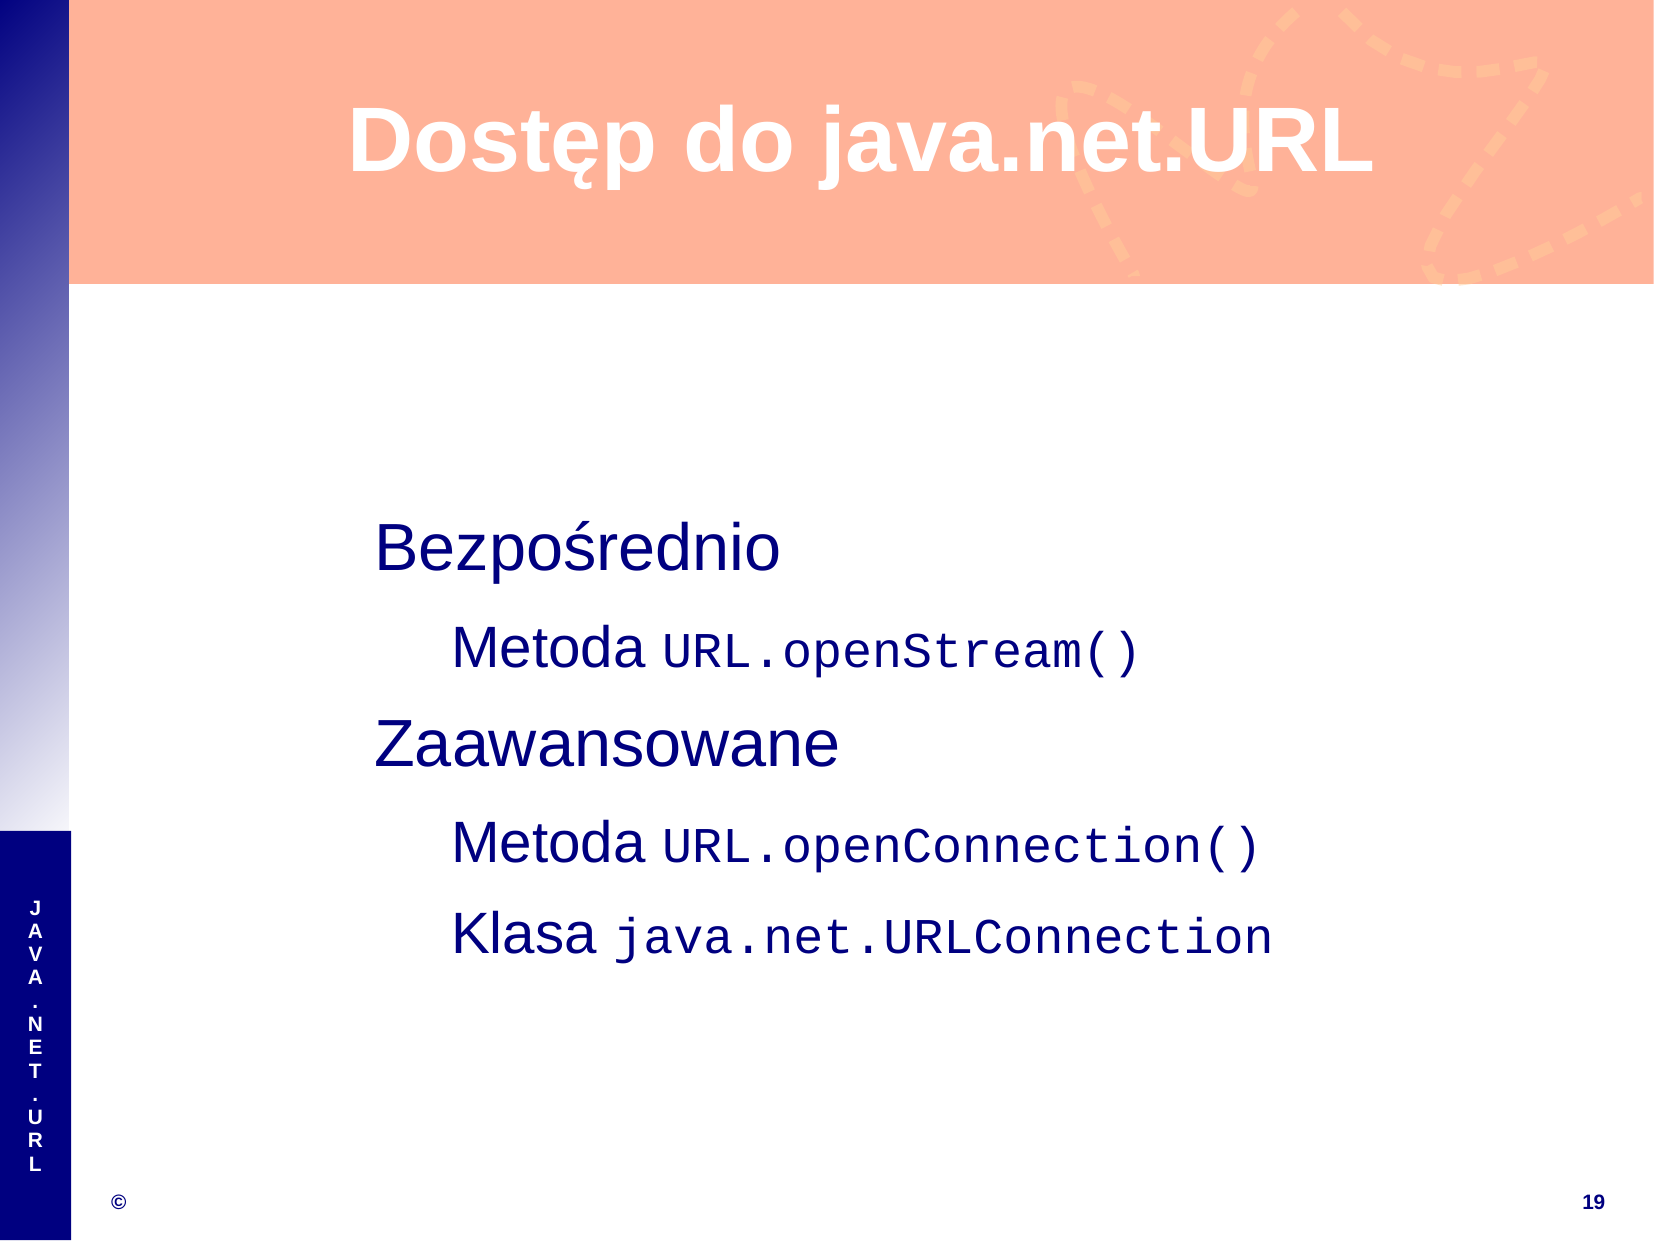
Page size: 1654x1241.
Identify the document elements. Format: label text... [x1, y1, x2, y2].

title Dostęp do java.net.URL [70, 36, 1654, 244]
list Bezpośrednio Metoda URL.openStream() Zaawansowane Metoda URL.openConnection() Klasa java.net.URLConnection [380, 510, 1345, 964]
text_box J A V A . N E T . U R L [0, 830, 71, 1241]
